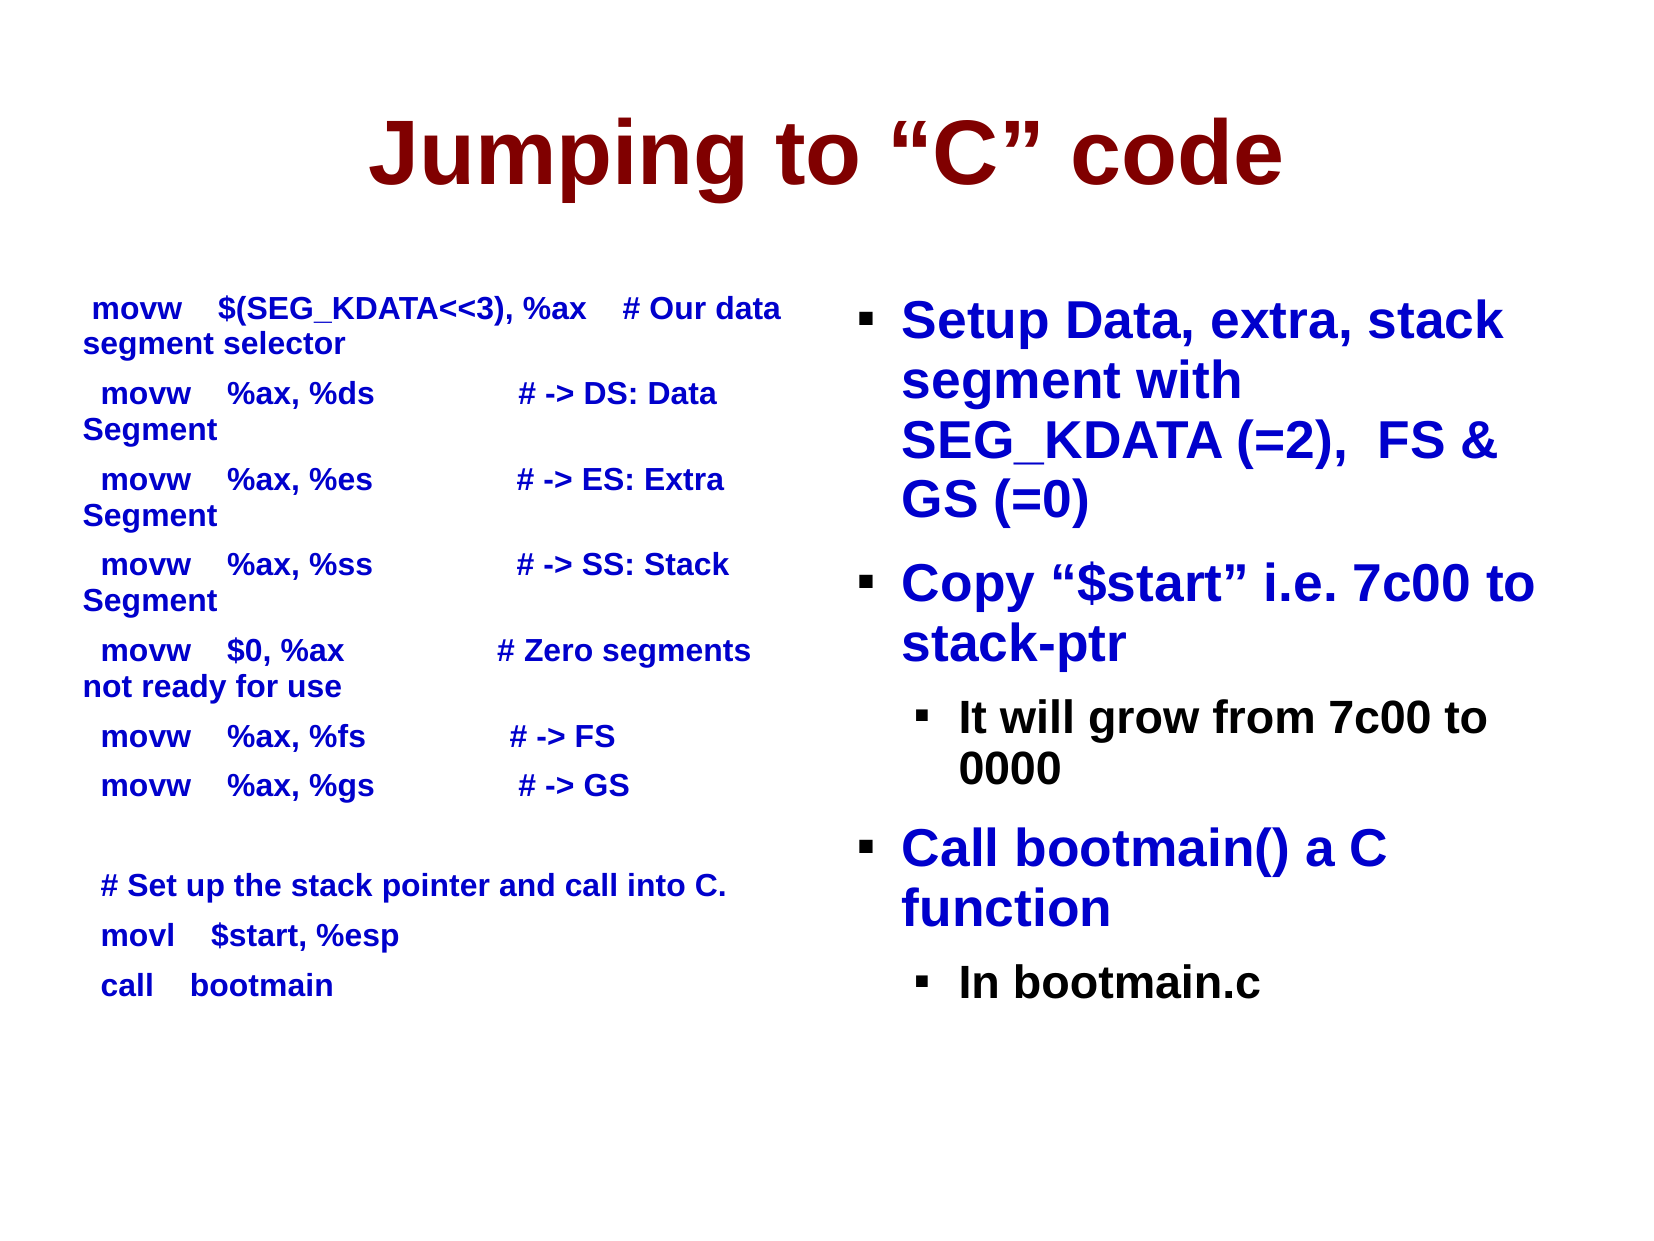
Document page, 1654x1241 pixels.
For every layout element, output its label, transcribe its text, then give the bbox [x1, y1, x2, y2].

list movw $(SEG_KDATA<<3), %ax # Our data segment selector movw %ax, %ds # -> DS: Data Segment movw %ax, %es # -> ES: Extra Segment movw %ax, %ss # -> SS: Stack Segment movw $0, %ax # Zero segments not ready for use movw %ax, %fs # -> FS movw %ax, %gs # -> GS # Set up the stack pointer and call into C. movl $start, %esp call bootmain [82, 290, 809, 1010]
list Setup Data, extra, stack segment with SEG_KDATA (=2), FS & GS (=0) Copy “$start” i.e. 7c00 to stack-ptr It will grow from 7c00 to 0000 Call bootmain() a C function In bootmain.c [845, 290, 1572, 1010]
title Jumping to “C” code [82, 49, 1571, 257]
